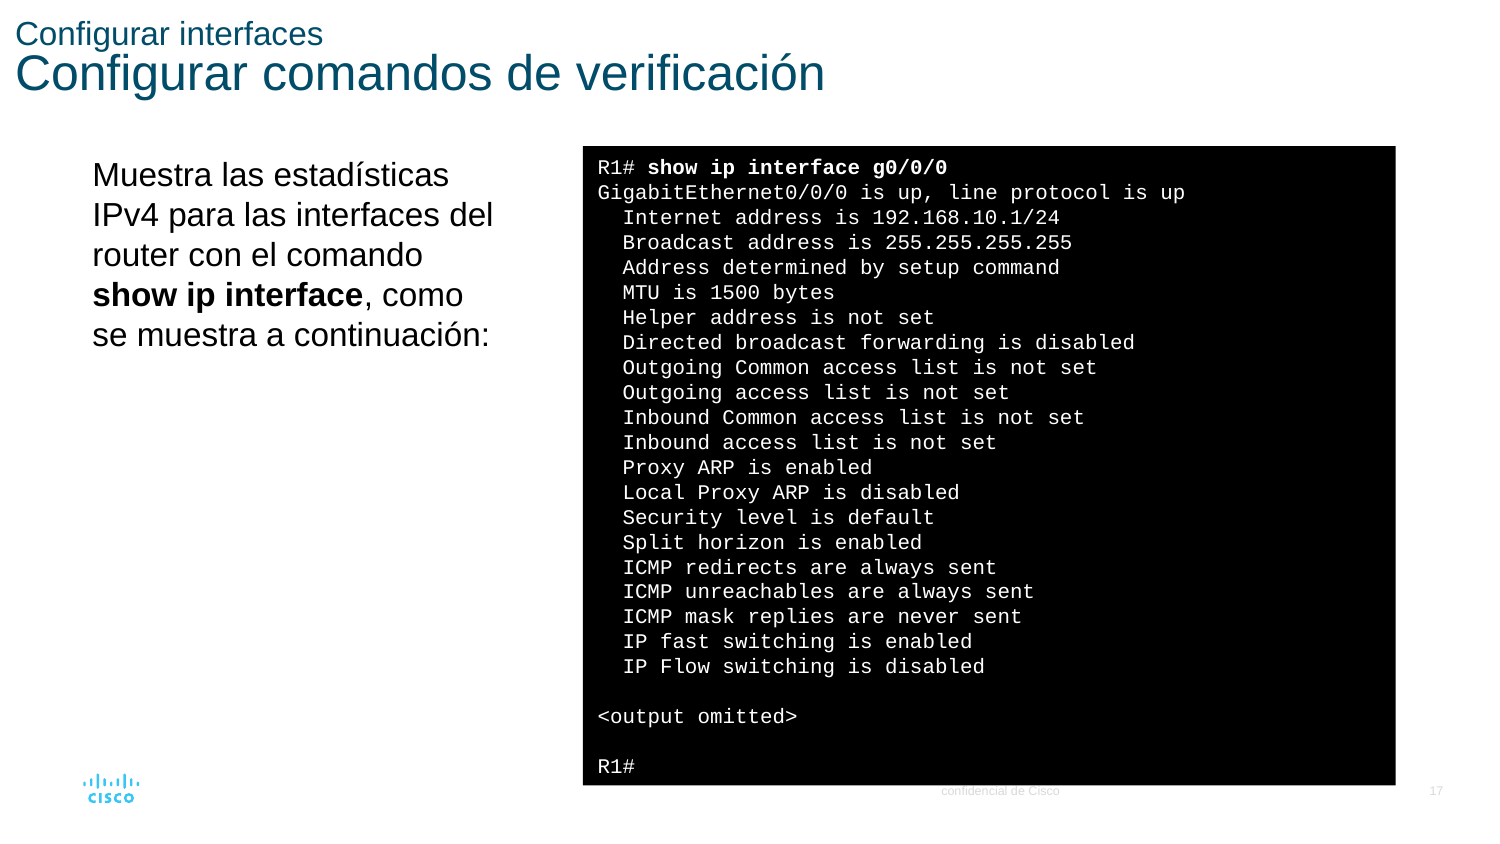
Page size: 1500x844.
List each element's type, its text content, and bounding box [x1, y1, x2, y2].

title Configurar interfaces Configurar comandos de verificación [0, 0, 1369, 121]
text_box Muestra las estadísticas IPv4 para las interfaces del router con el comando show ip interface, como se muestra a continuación: [77, 146, 511, 361]
text_box R1# show ip interface g0/0/0 GigabitEthernet0/0/0 is up, line protocol is up Internet address is 192.168.10.1/24 Broadcast address is 255.255.255.255 Address determined by setup command MTU is 1500 bytes Helper address is not set Directed broadcast forwarding is disabled Outgoing Common access list is not set Outgoing access list is not set Inbound Common access list is not set Inbound access list is not set Proxy ARP is enabled Local Proxy ARP is disabled Security level is default Split horizon is enabled ICMP redirects are always sent ICMP unreachables are always sent ICMP mask replies are never sent IP fast switching is enabled IP Flow switching is disabled <output omitted> R1# [582, 146, 1396, 786]
